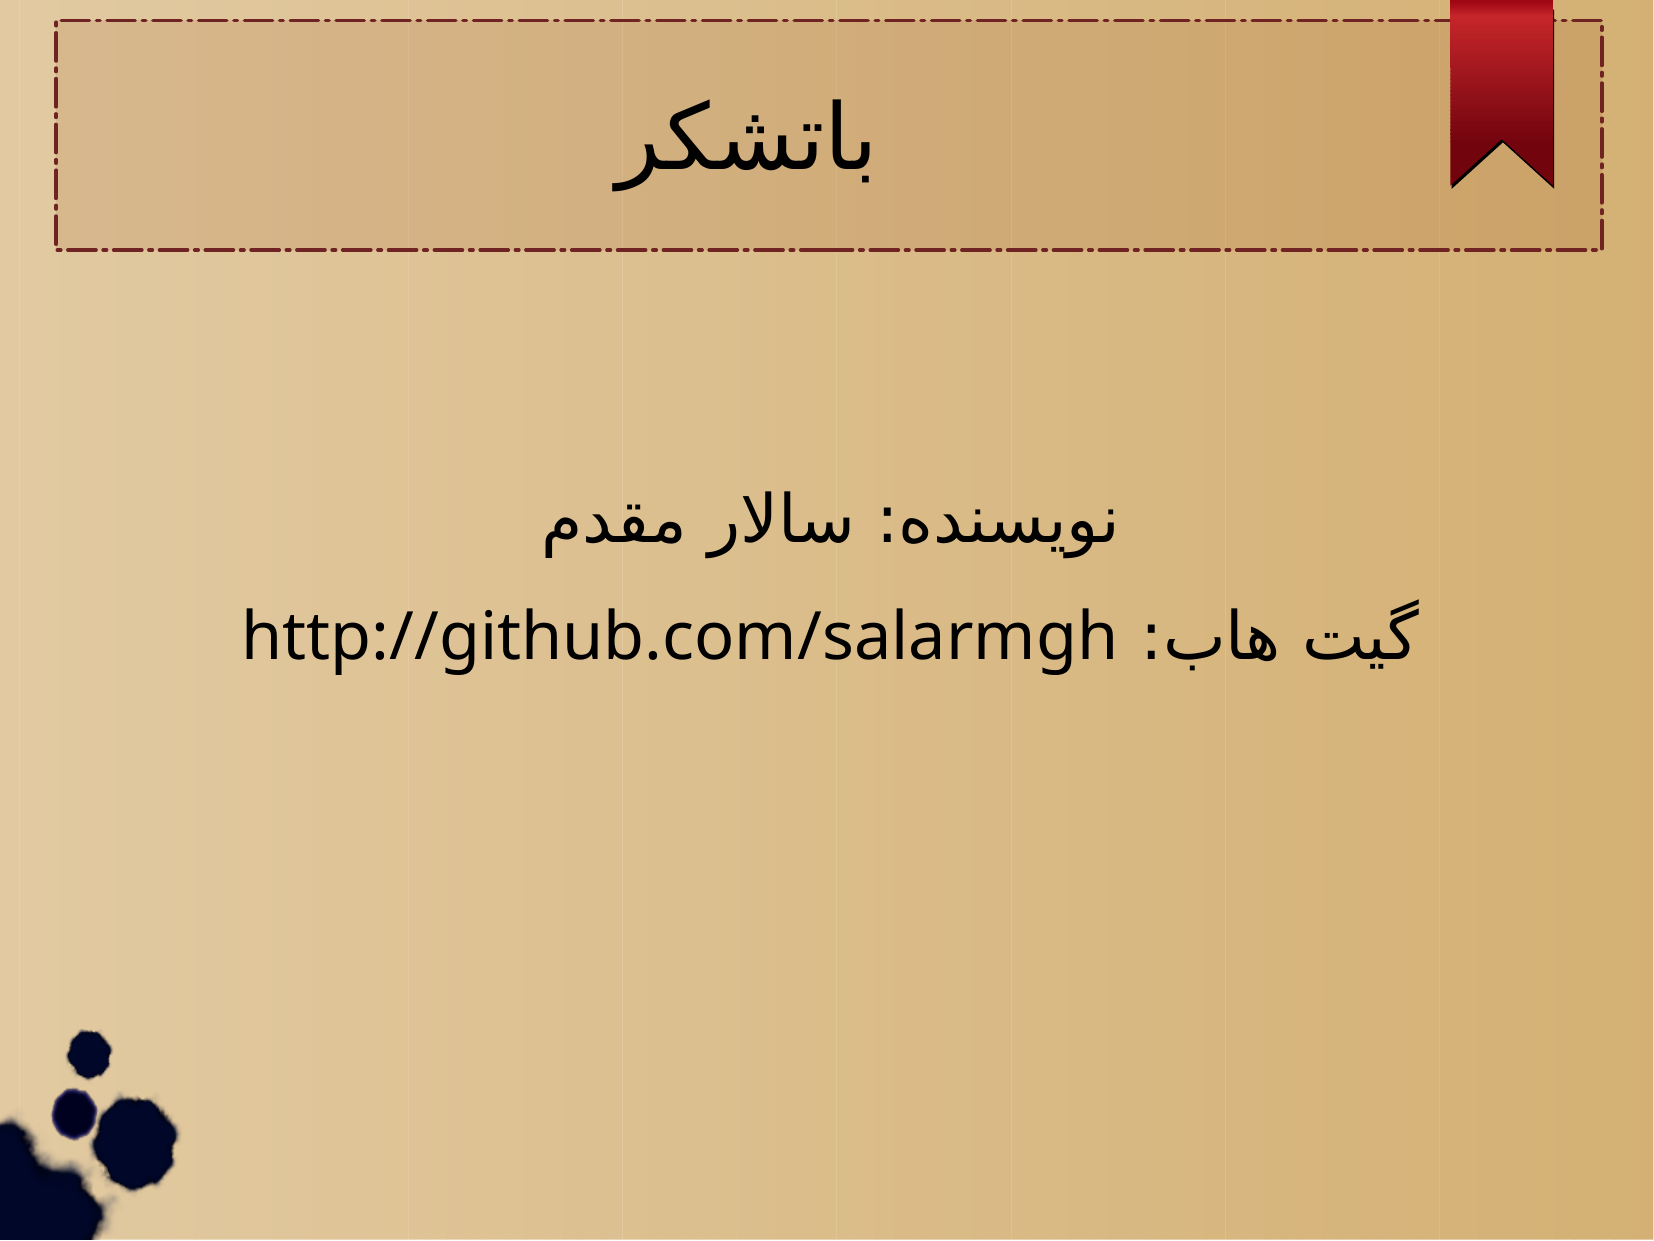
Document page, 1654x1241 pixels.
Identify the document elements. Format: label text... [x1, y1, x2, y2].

title باتشکر [82, 47, 1412, 229]
list نویسنده: سالار مقدم گیت هاب: http://github.com/salarmgh [86, 480, 1576, 1066]
